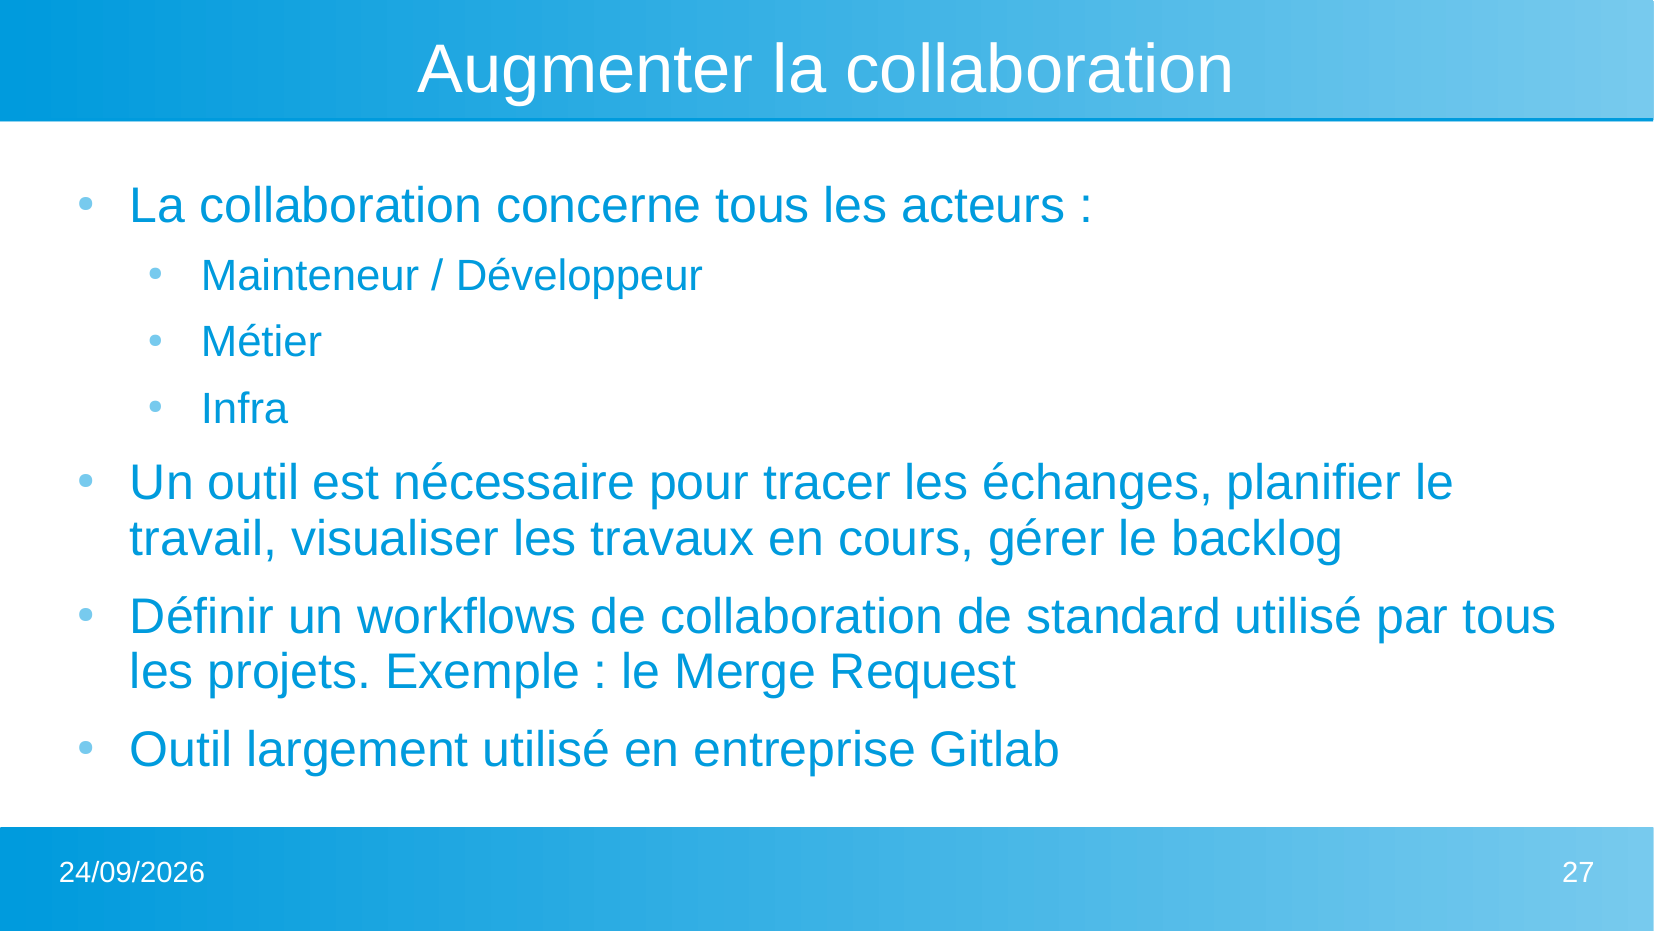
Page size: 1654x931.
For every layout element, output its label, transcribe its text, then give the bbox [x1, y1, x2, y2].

title Augmenter la collaboration [59, 29, 1595, 108]
list La collaboration concerne tous les acteurs : Mainteneur / Développeur Métier Infra Un outil est nécessaire pour tracer les échanges, planifier le travail, visualiser les travaux en cours, gérer le backlog Définir un workflows de collaboration de standard utilisé par tous les projets. Exemple : le Merge Request Outil largement utilisé en entreprise Gitlab [59, 177, 1595, 768]
